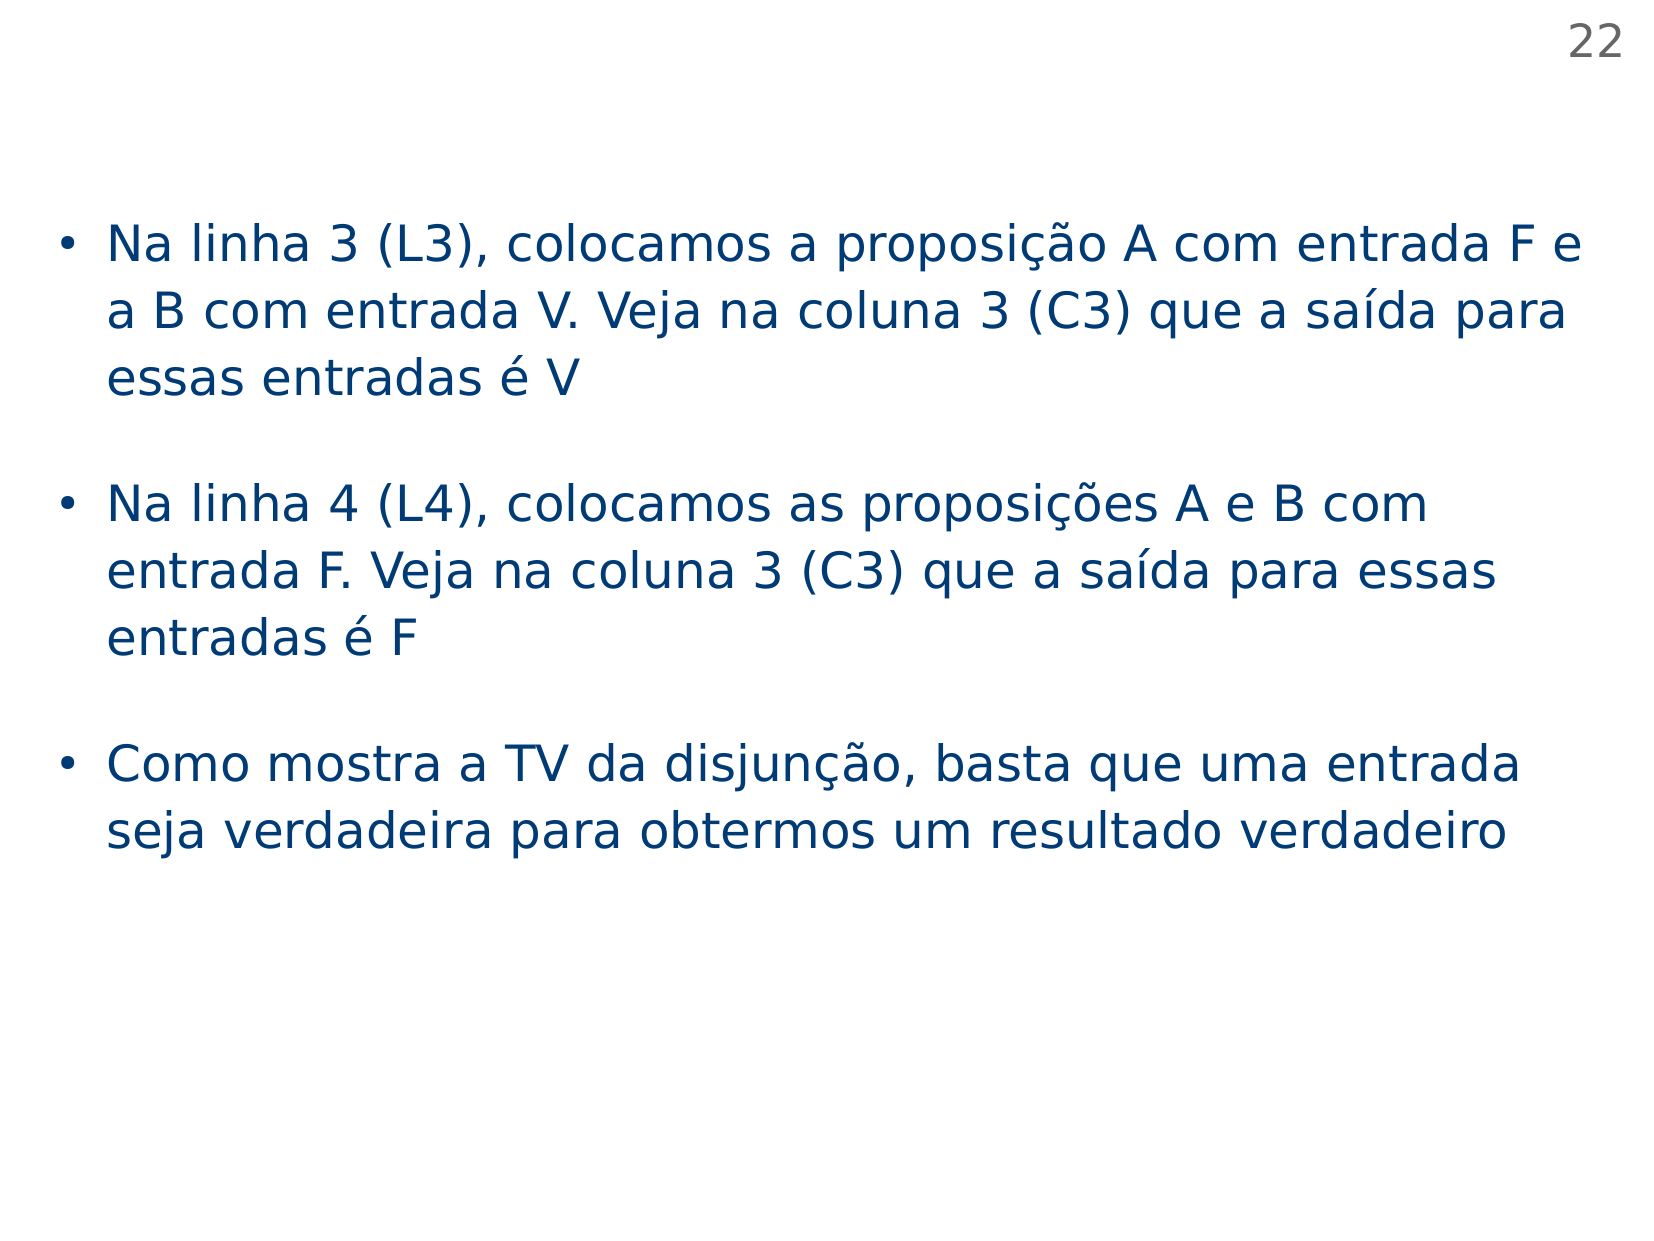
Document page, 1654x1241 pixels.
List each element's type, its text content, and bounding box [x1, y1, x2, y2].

list Na linha 3 (L3), colocamos a proposição A com entrada F e a B com entrada V. Veja na coluna 3 (C3) que a saída para essas entradas é V Na linha 4 (L4), colocamos as proposições A e B com entrada F. Veja na coluna 3 (C3) que a saída para essas entradas é F Como mostra a TV da disjunção, basta que uma entrada seja verdadeira para obtermos um resultado verdadeiro [59, 206, 1625, 1211]
